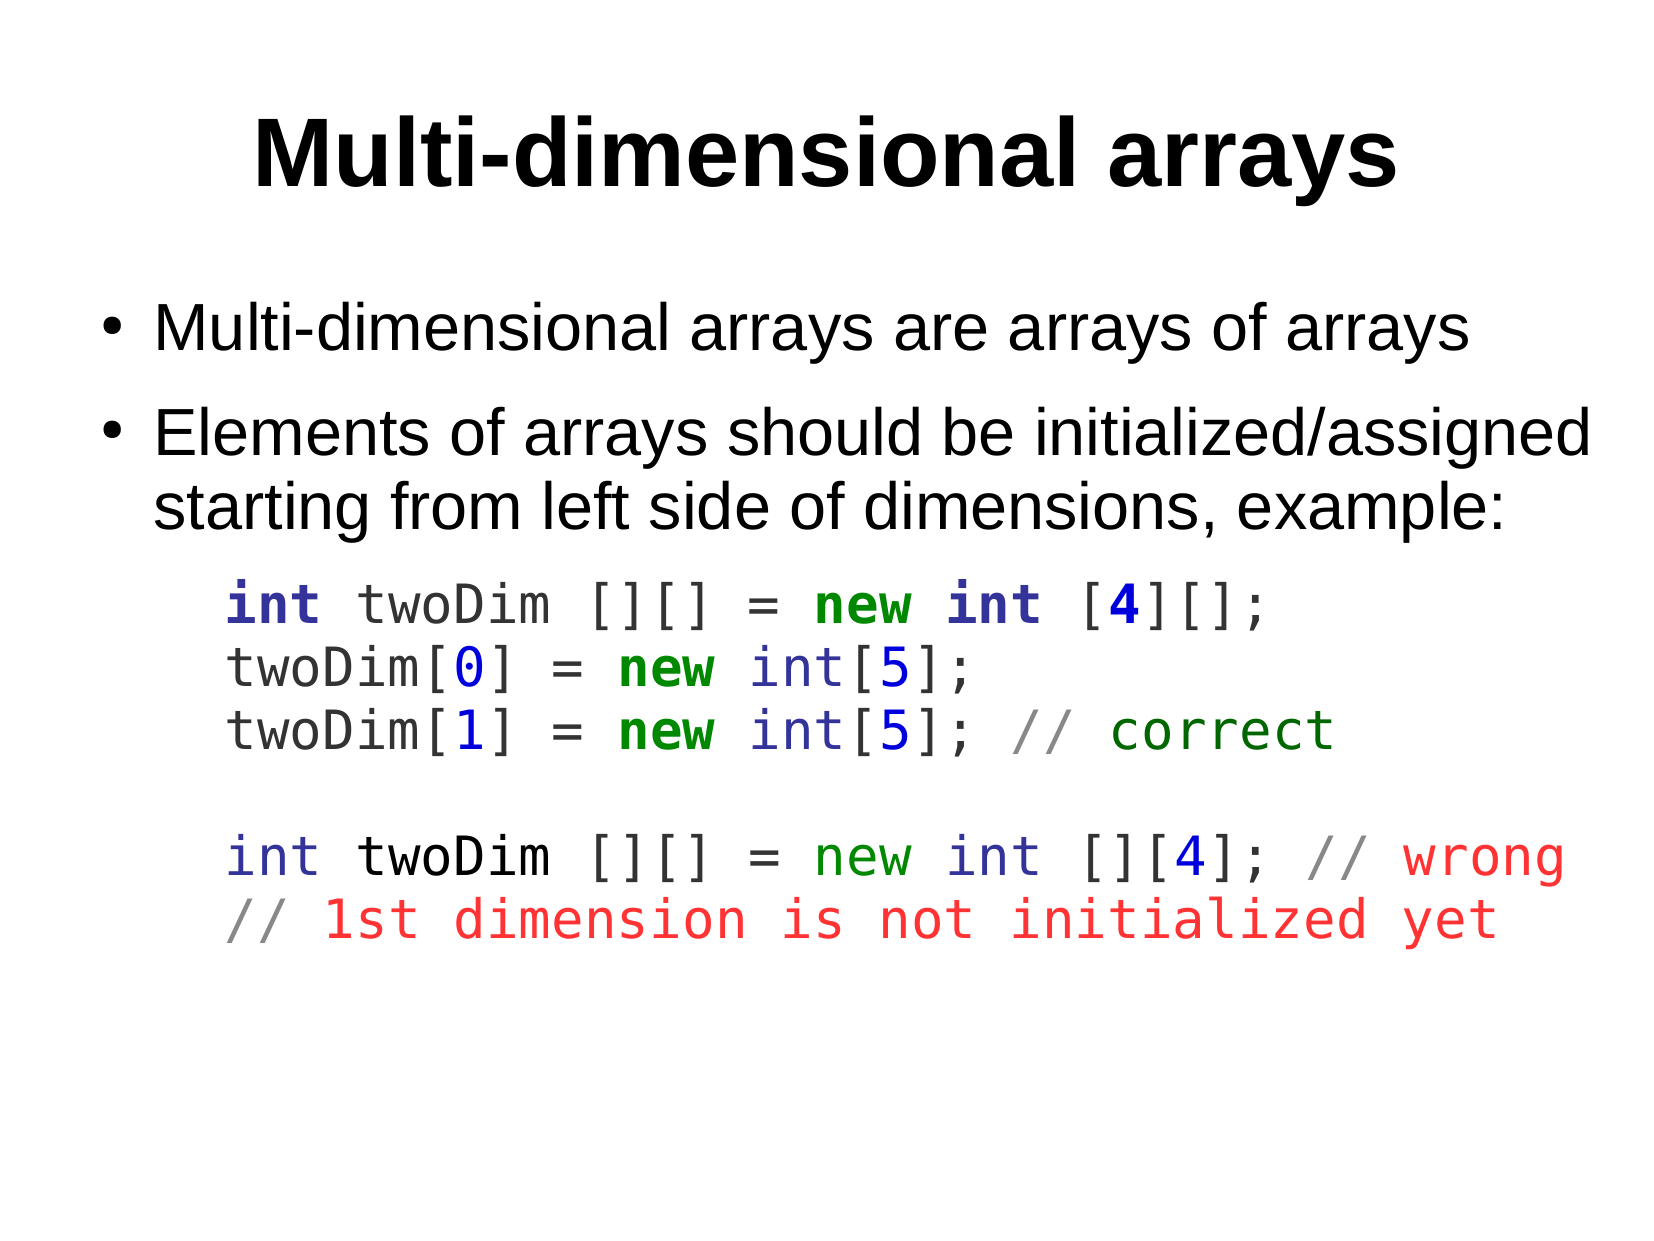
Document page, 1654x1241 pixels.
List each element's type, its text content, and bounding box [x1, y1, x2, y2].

title Multi-dimensional arrays [82, 49, 1571, 257]
list Multi-dimensional arrays are arrays of arrays Elements of arrays should be initialized/assigned starting from left side of dimensions, example: int twoDim [][] = new int [4][]; twoDim[0] = new int[5]; twoDim[1] = new int[5]; // correct int twoDim [][] = new int [][4]; // wrong // 1st dimension is not initialized yet [82, 290, 1607, 1134]
